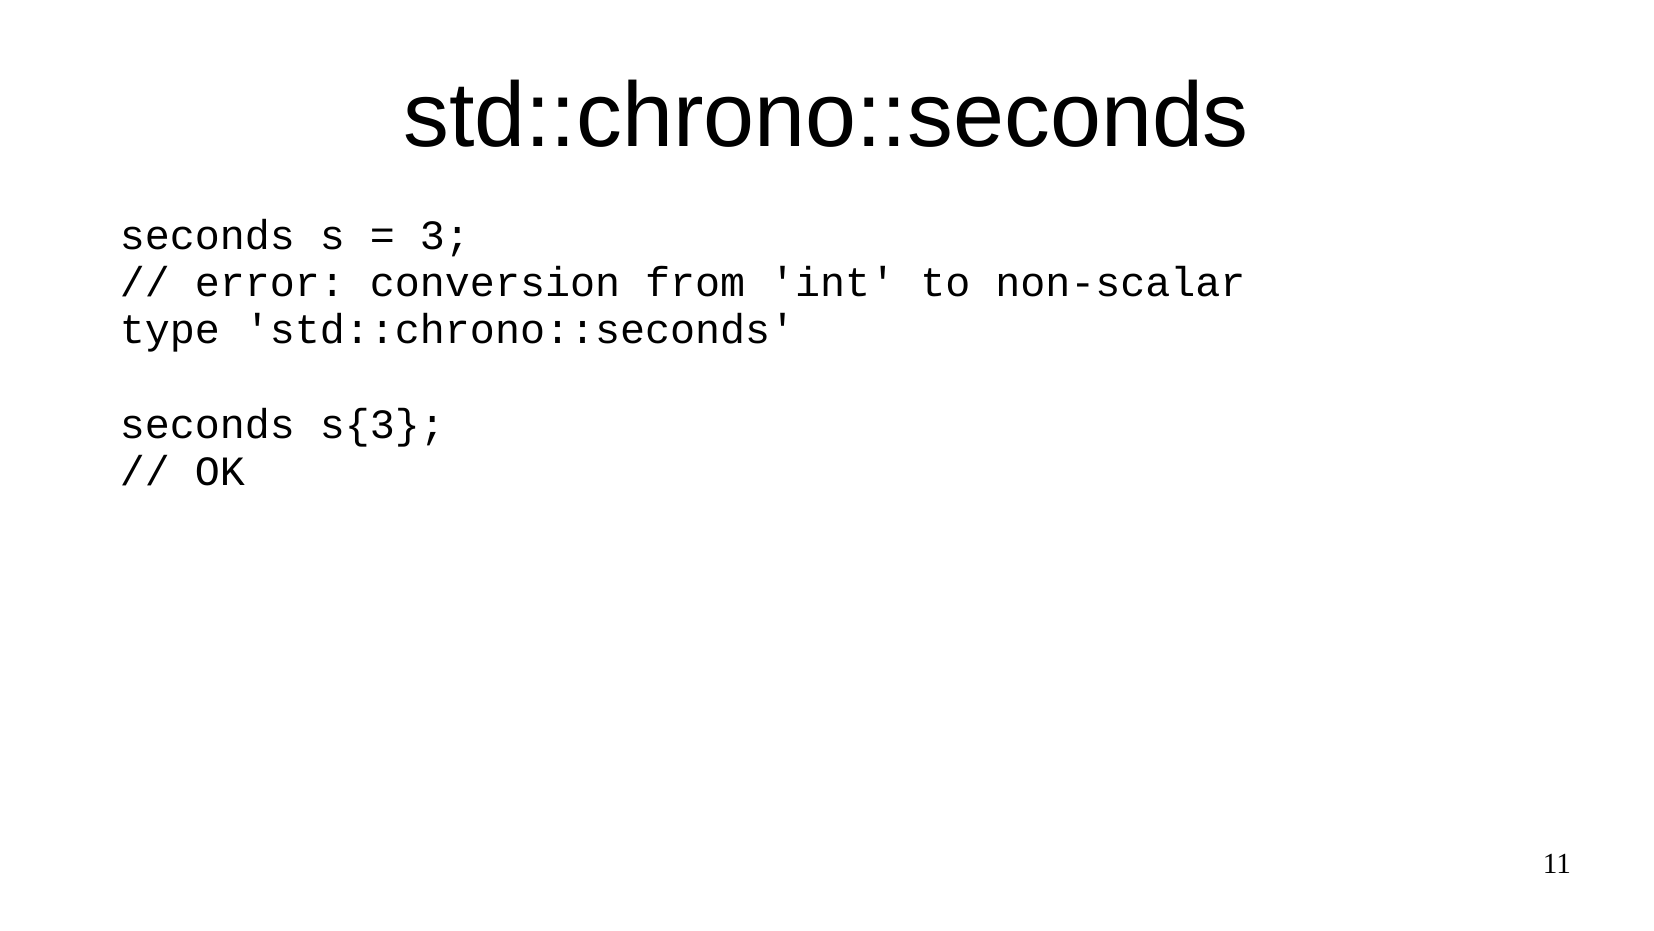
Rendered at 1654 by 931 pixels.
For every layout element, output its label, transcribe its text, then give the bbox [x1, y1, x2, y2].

title std::chrono::seconds [82, 37, 1571, 193]
text_box seconds s = 3; // error: conversion from 'int' to non-scalar type 'std::chrono::seconds' seconds s{3}; // OK [105, 207, 1381, 676]
